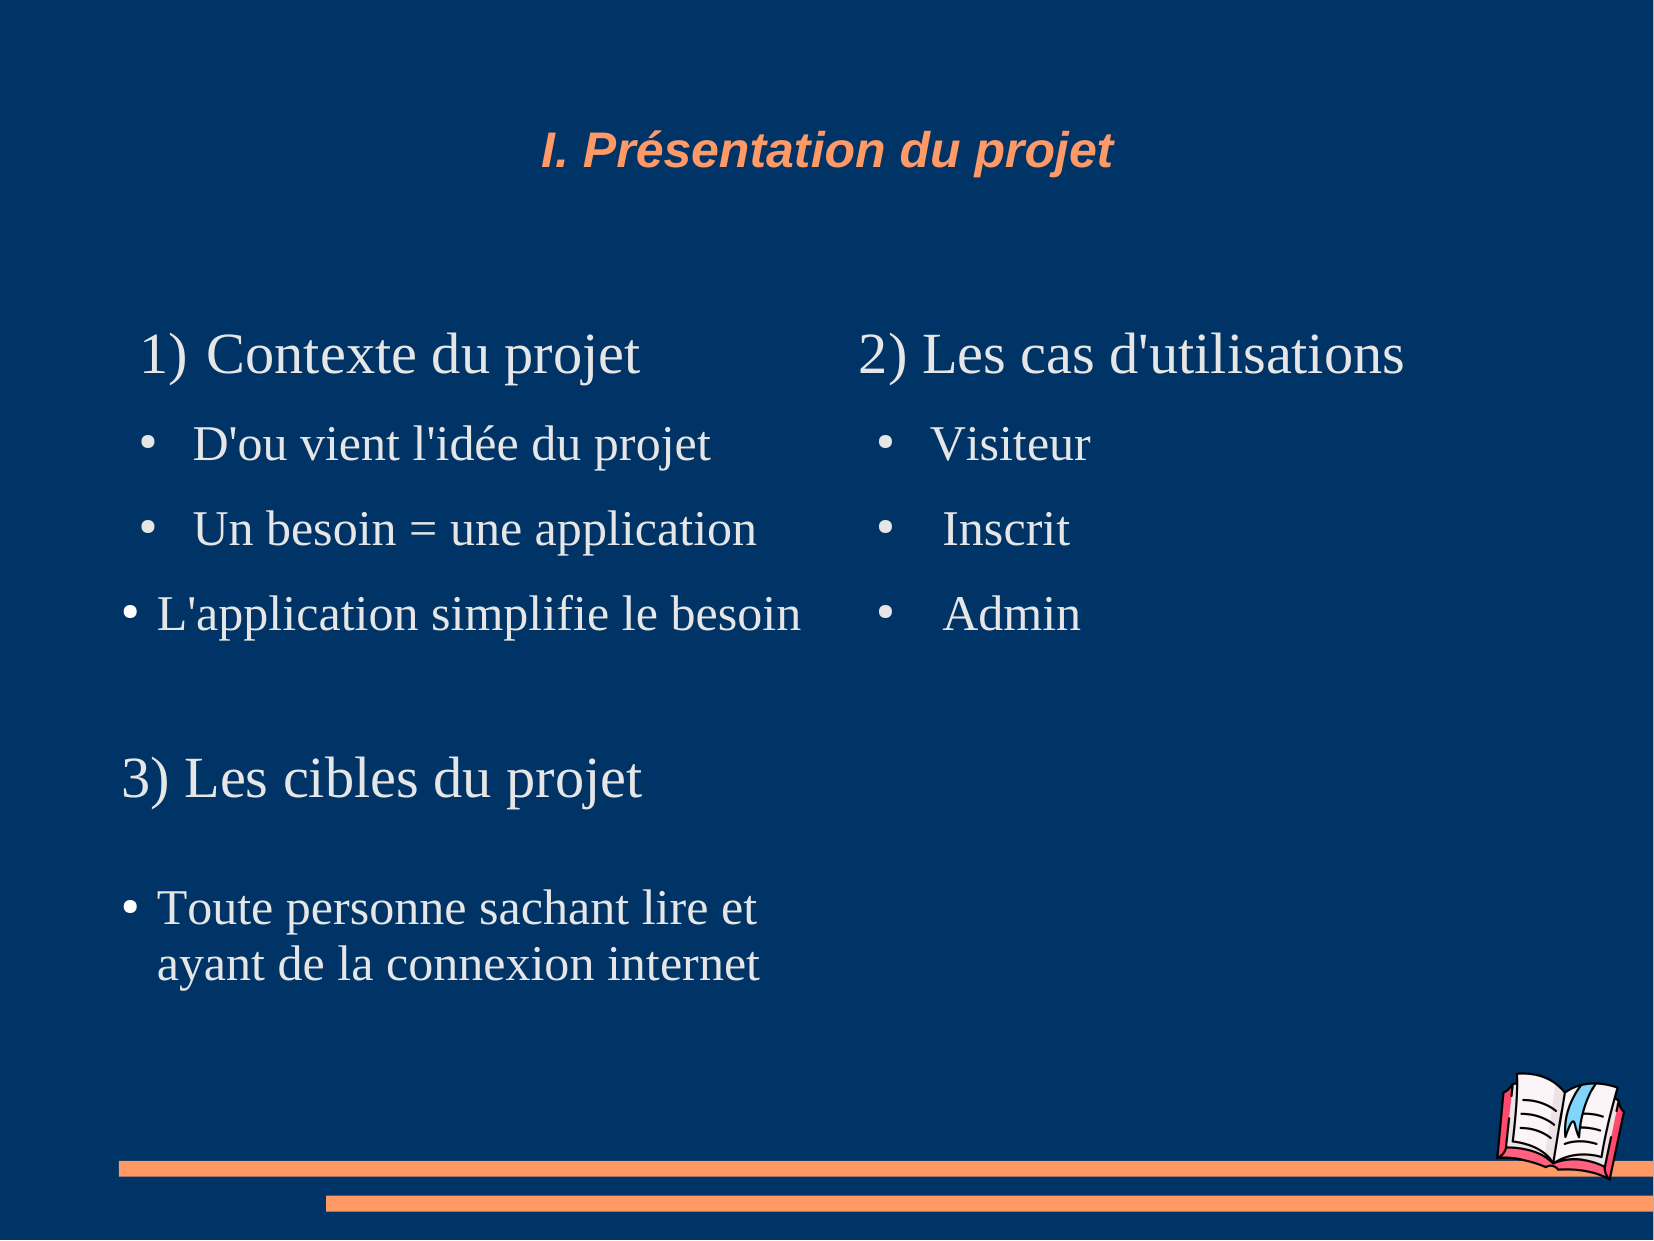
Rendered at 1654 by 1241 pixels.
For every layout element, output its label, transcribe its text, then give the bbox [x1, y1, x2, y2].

title I. Présentation du projet [121, 46, 1534, 254]
list Contexte du projet D'ou vient l'idée du projet Un besoin = une application L'application simplifie le besoin [121, 322, 824, 709]
list 2) Les cas d'utilisations Visiteur Inscrit Admin [858, 322, 1562, 741]
picture [1496, 1062, 1625, 1191]
list 3) Les cibles du projet Toute personne sachant lire et ayant de la connexion internet [121, 745, 824, 1132]
